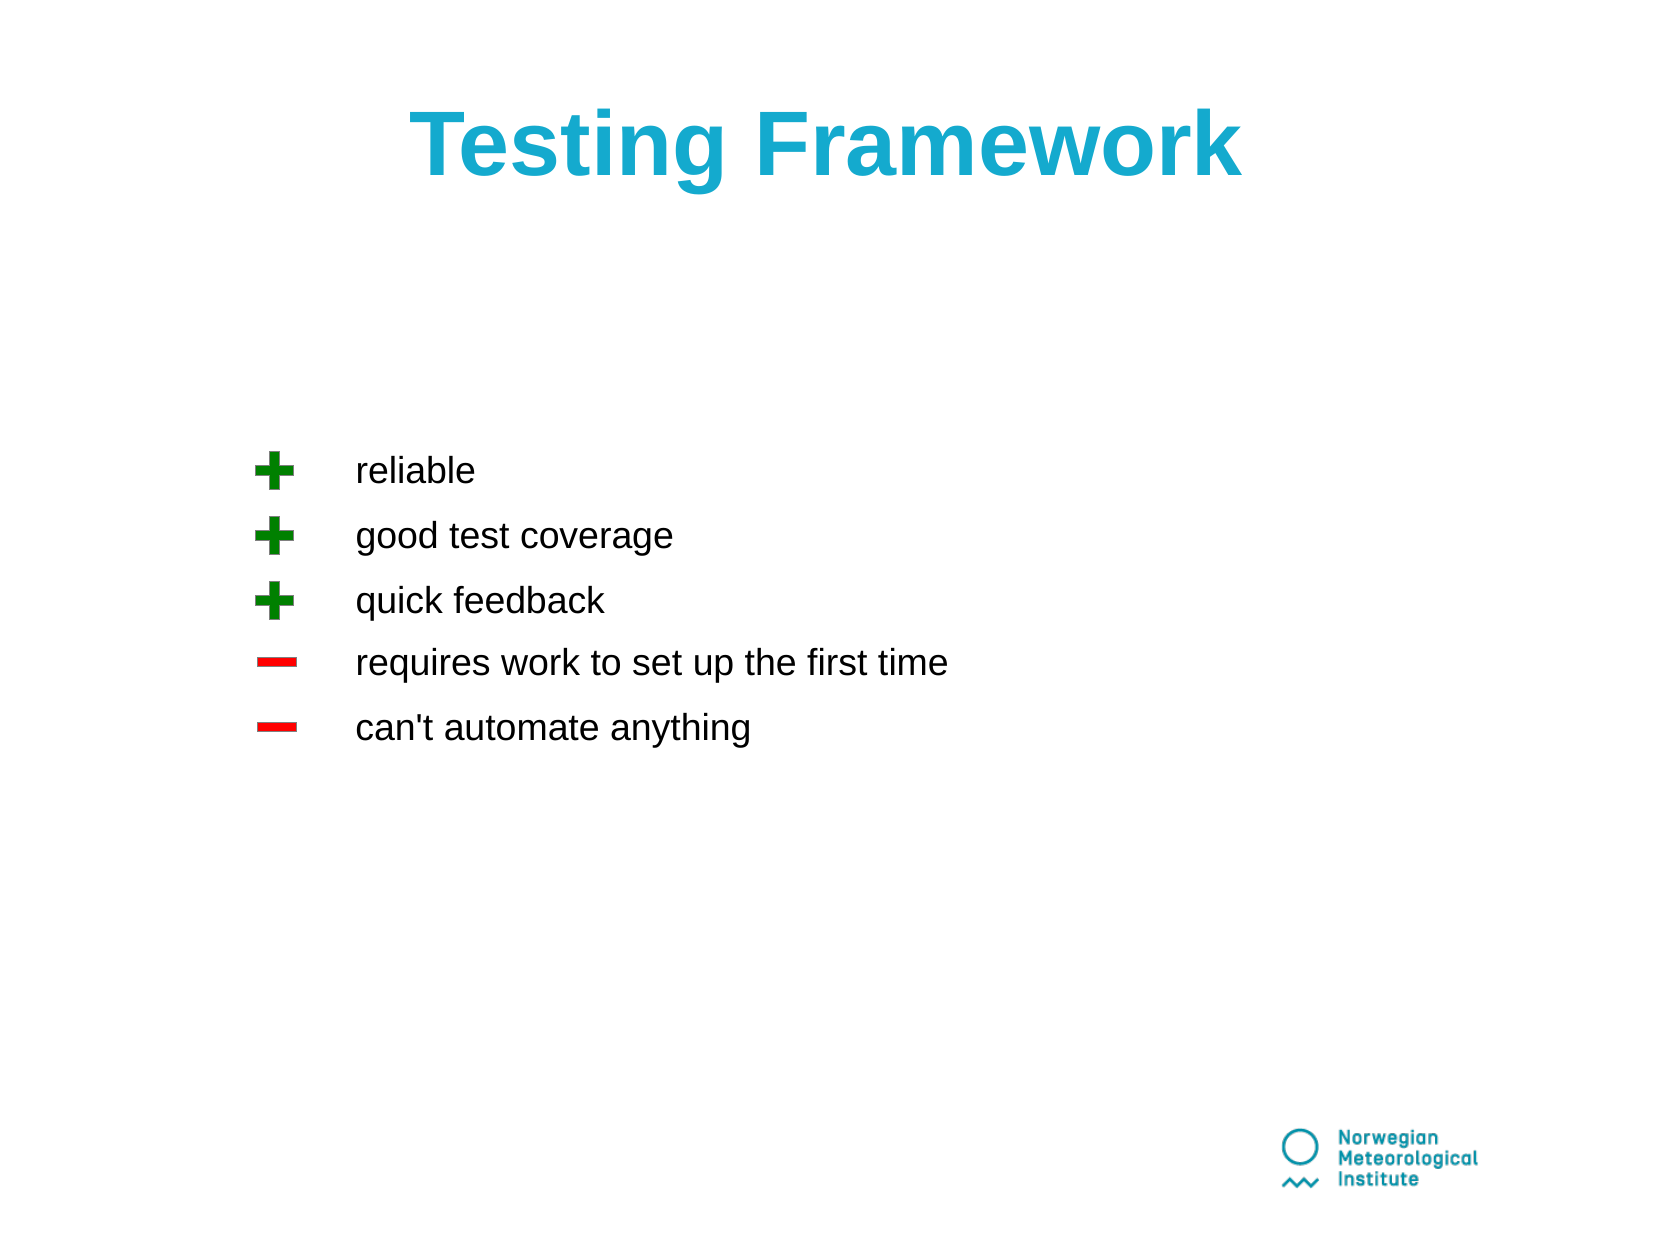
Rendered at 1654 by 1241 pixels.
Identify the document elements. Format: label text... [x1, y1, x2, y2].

text_box good test coverage [340, 506, 689, 564]
text_box reliable [340, 441, 491, 499]
title Testing Framework [160, 91, 1494, 196]
text_box quick feedback [340, 571, 620, 629]
text_box [255, 451, 294, 490]
picture [1236, 1089, 1653, 1241]
text_box [255, 581, 294, 620]
text_box can't automate anything [340, 698, 767, 756]
text_box [255, 516, 294, 555]
text_box [257, 722, 297, 732]
text_box [257, 657, 297, 667]
text_box requires work to set up the first time [340, 633, 964, 691]
